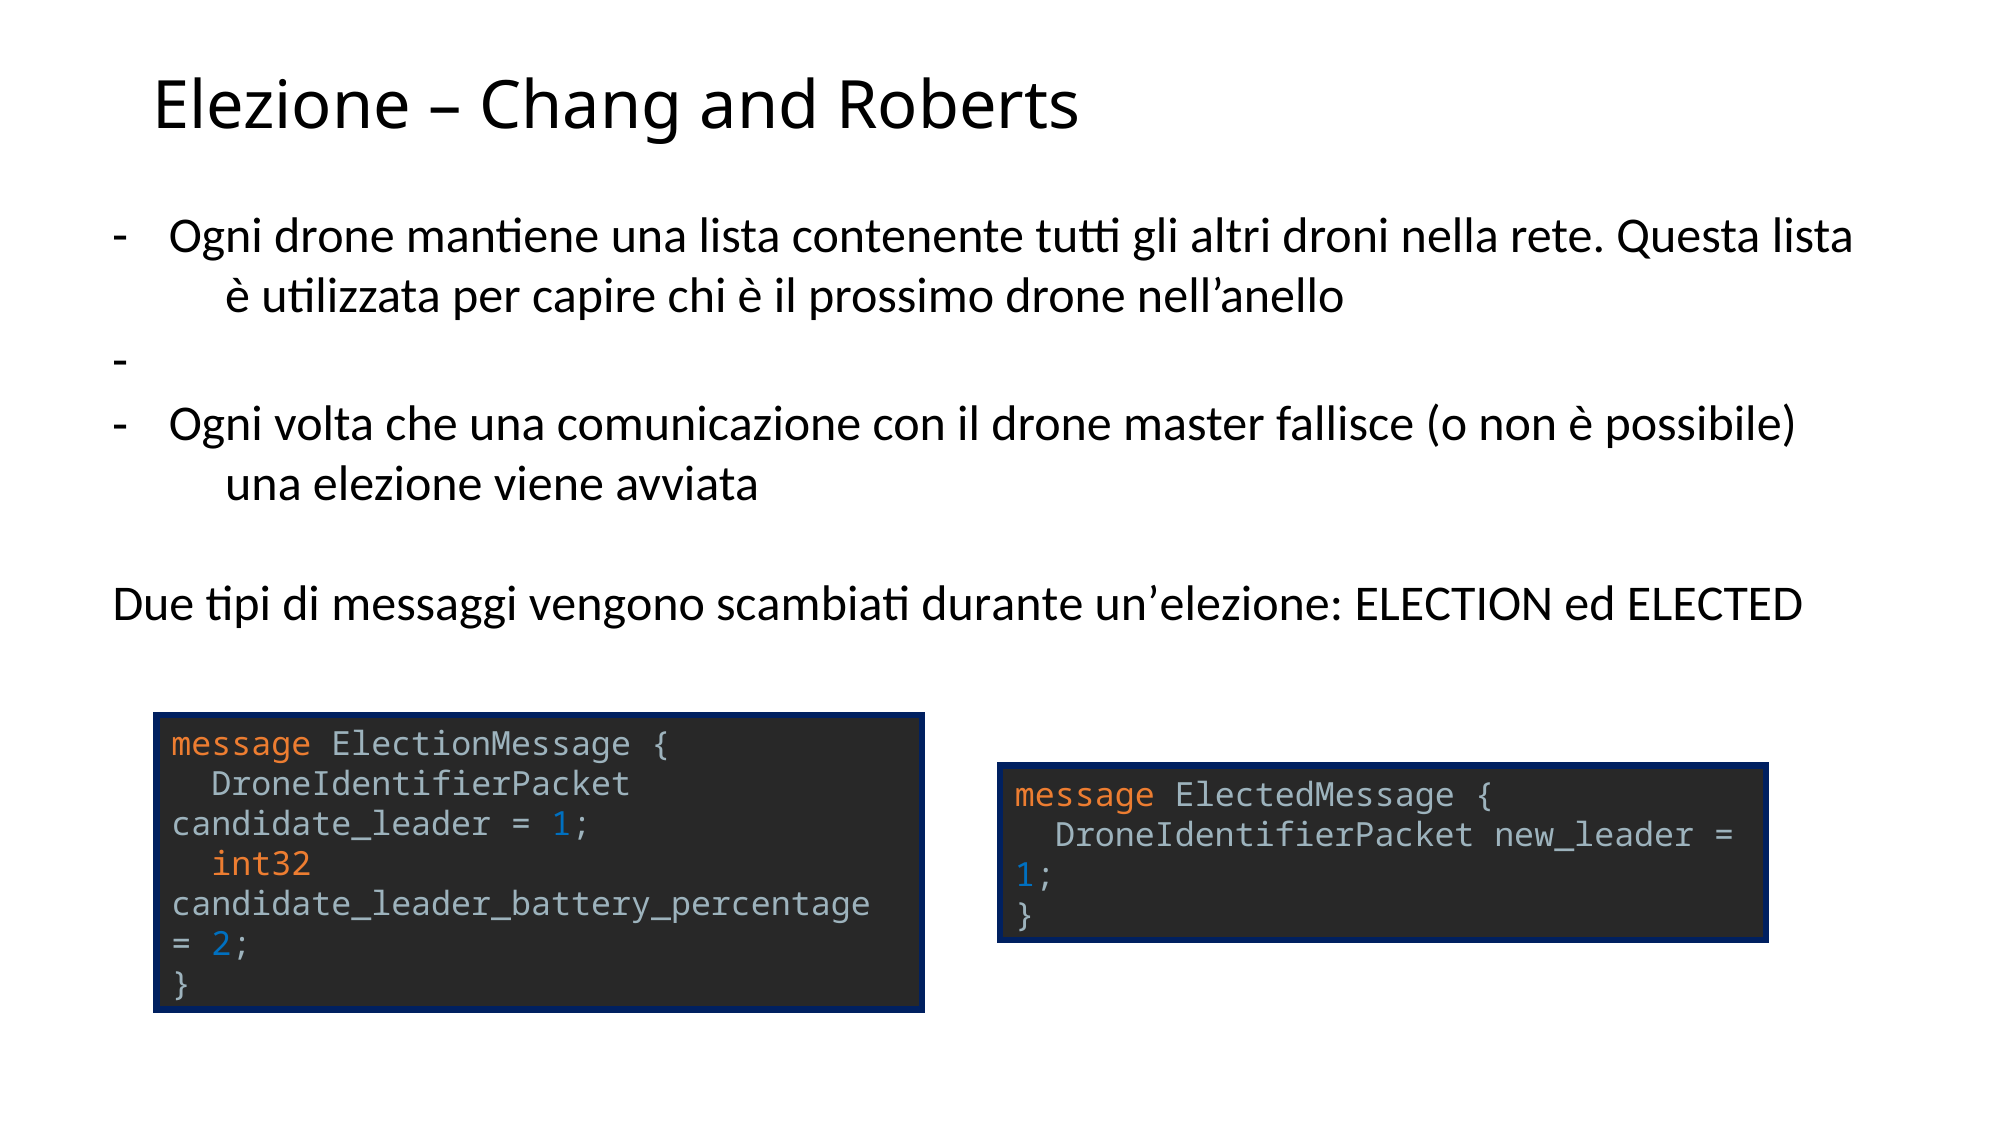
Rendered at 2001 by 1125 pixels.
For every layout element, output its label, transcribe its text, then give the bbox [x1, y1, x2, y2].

title Elezione – Chang and Roberts [137, 59, 1434, 155]
text_box Ogni drone mantiene una lista contenente tutti gli altri droni nella rete. Questa lista è utilizzata per capire chi è il prossimo drone nell’anello Ogni volta che una comunicazione con il drone master fallisce (o non è possibile) una elezione viene avviata Due tipi di messaggi vengono scambiati durante un’elezione: ELECTION ed ELECTED [97, 195, 1882, 635]
text_box message ElectedMessage { DroneIdentifierPacket new_leader = 1; } [999, 765, 1766, 902]
text_box message ElectionMessage { DroneIdentifierPacket candidate_leader = 1; int32 candidate_leader_battery_percentage = 2; } [156, 715, 923, 973]
